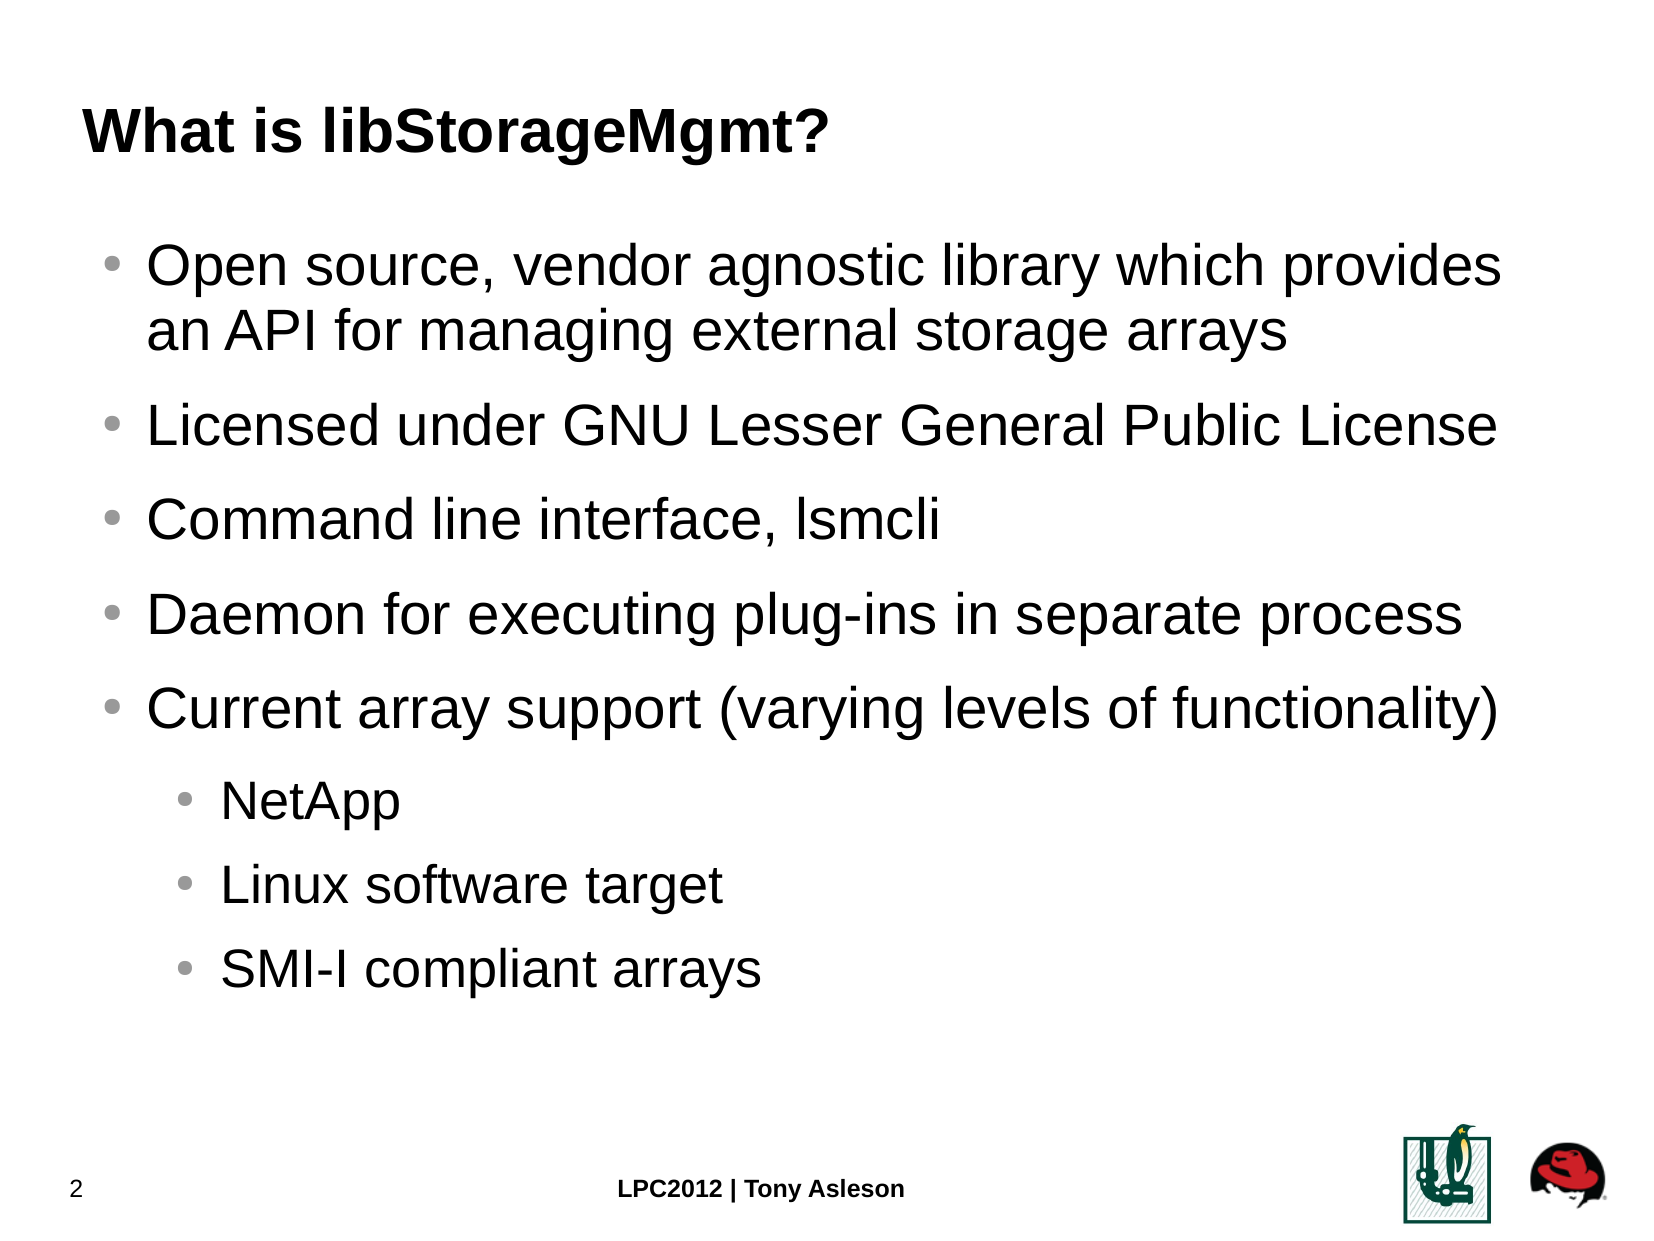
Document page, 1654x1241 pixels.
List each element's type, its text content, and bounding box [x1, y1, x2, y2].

picture [1529, 1140, 1613, 1218]
picture [1391, 1122, 1504, 1239]
list Open source, vendor agnostic library which provides an API for managing external storage arrays Licensed under GNU Lesser General Public License Command line interface, lsmcli Daemon for executing plug-ins in separate process Current array support (varying levels of functionality) NetApp Linux software target SMI-I compliant arrays [86, 232, 1576, 1027]
title What is libStorageMgmt? [82, 37, 1571, 226]
